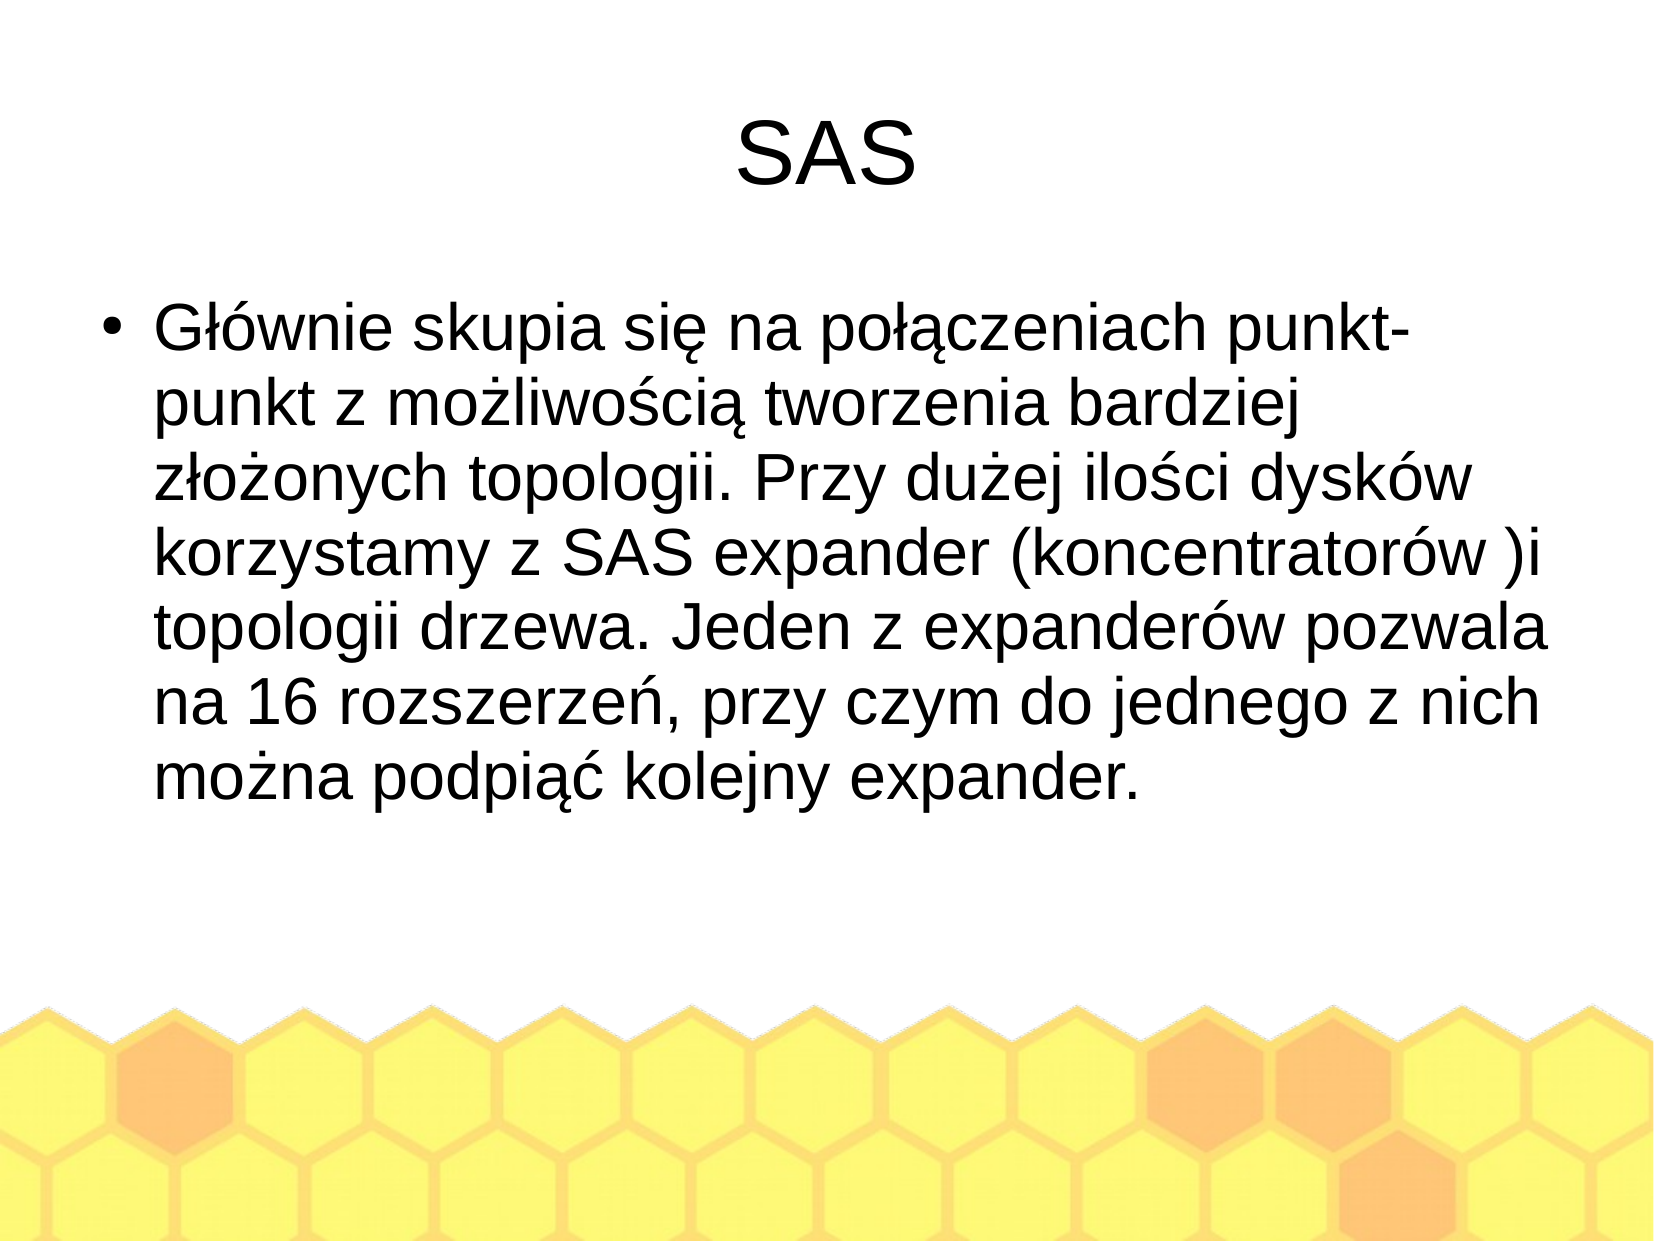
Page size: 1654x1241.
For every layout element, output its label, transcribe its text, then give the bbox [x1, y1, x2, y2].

picture [0, 1001, 1654, 1241]
list Głównie skupia się na połączeniach punkt-punkt z możliwością tworzenia bardziej złożonych topologii. Przy dużej ilości dysków korzystamy z SAS expander (koncentratorów )i topologii drzewa. Jeden z expanderów pozwala na 16 rozszerzeń, przy czym do jednego z nich można podpiąć kolejny expander. [82, 290, 1571, 1010]
title SAS [82, 49, 1571, 257]
